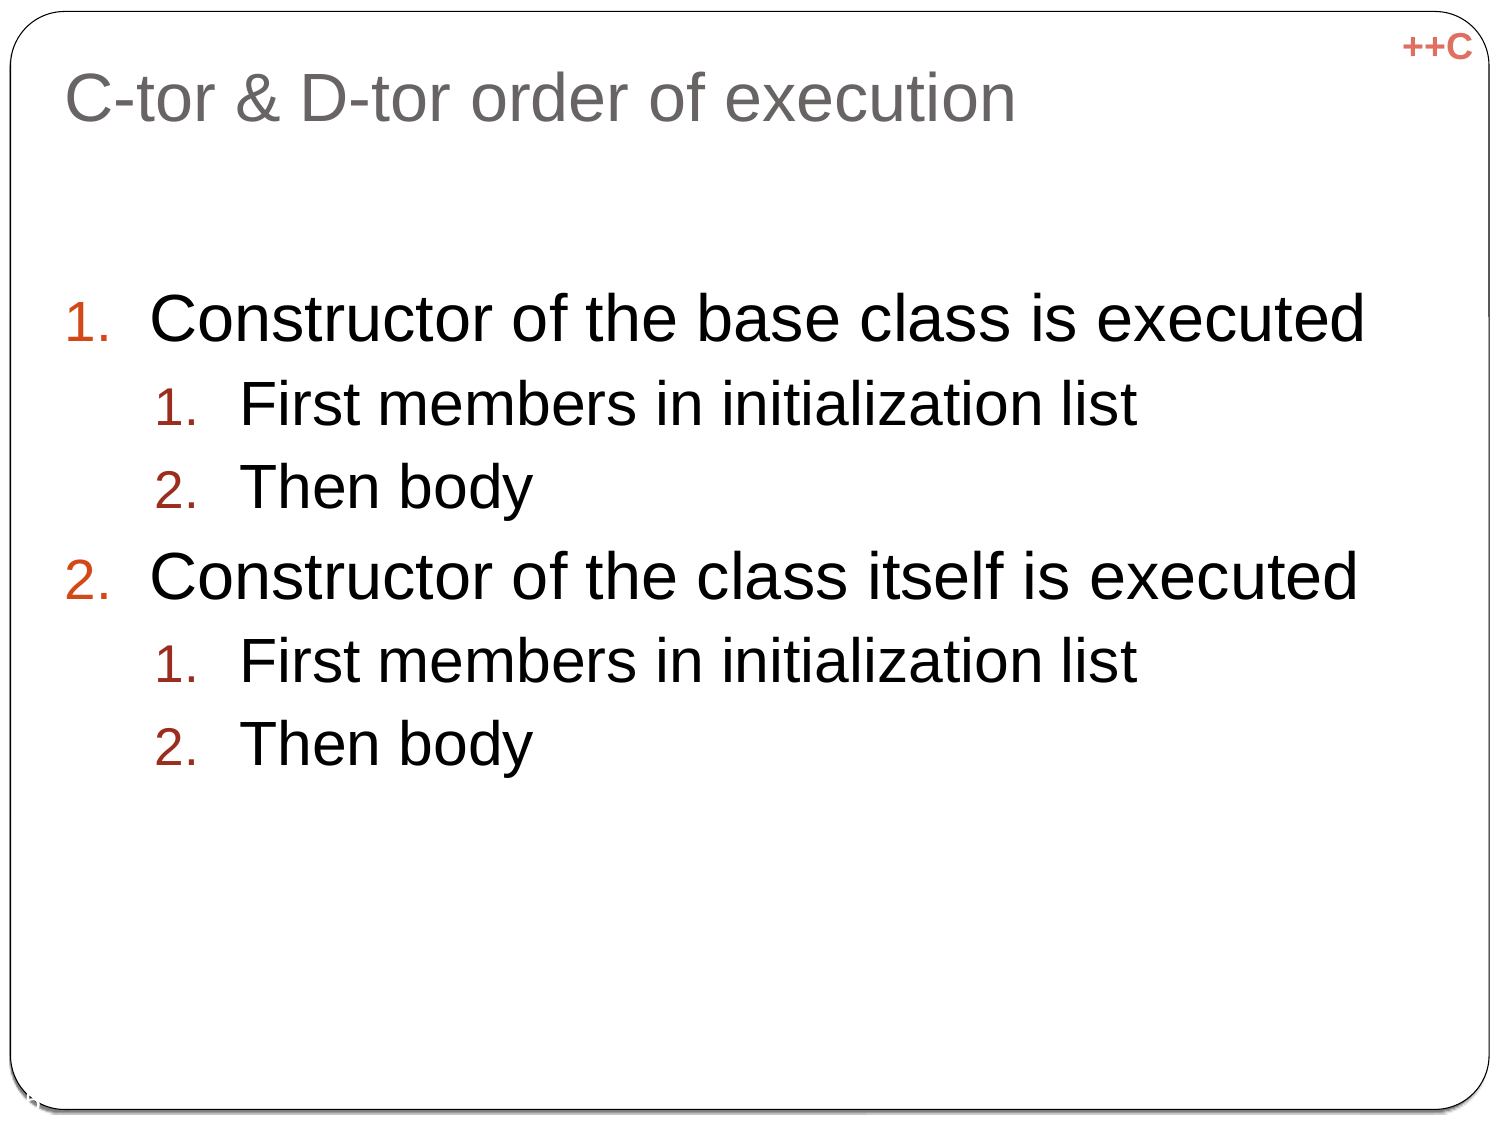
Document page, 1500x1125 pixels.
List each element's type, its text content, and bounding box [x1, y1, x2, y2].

slide_number <number> [0, 1074, 50, 1125]
title C-tor & D-tor order of execution [50, 45, 1450, 150]
list Constructor of the base class is executed First members in initialization list Then body Constructor of the class itself is executed First members in initialization list Then body [50, 150, 1450, 1088]
